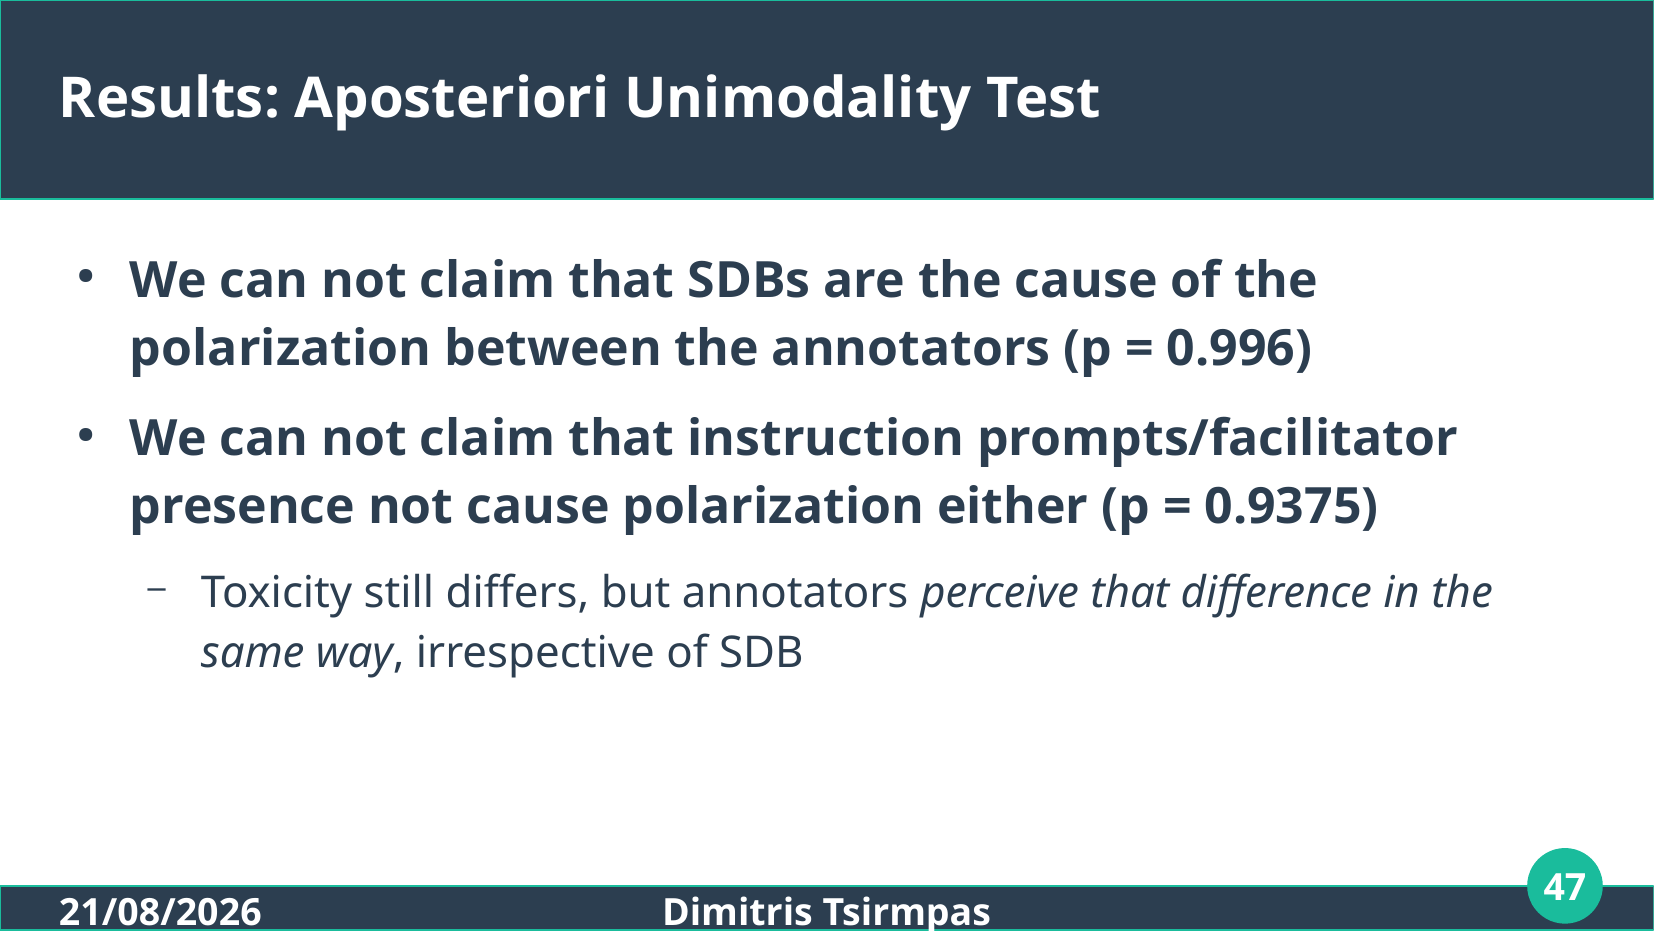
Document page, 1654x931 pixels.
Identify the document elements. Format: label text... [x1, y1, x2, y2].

list We can not claim that SDBs are the cause of the polarization between the annotators (p = 0.996) We can not claim that instruction prompts/facilitator presence not cause polarization either (p = 0.9375) Toxicity still differs, but annotators perceive that difference in the same way, irrespective of SDB [59, 243, 1595, 864]
title Results: Aposteriori Unimodality Test [59, 37, 1595, 155]
